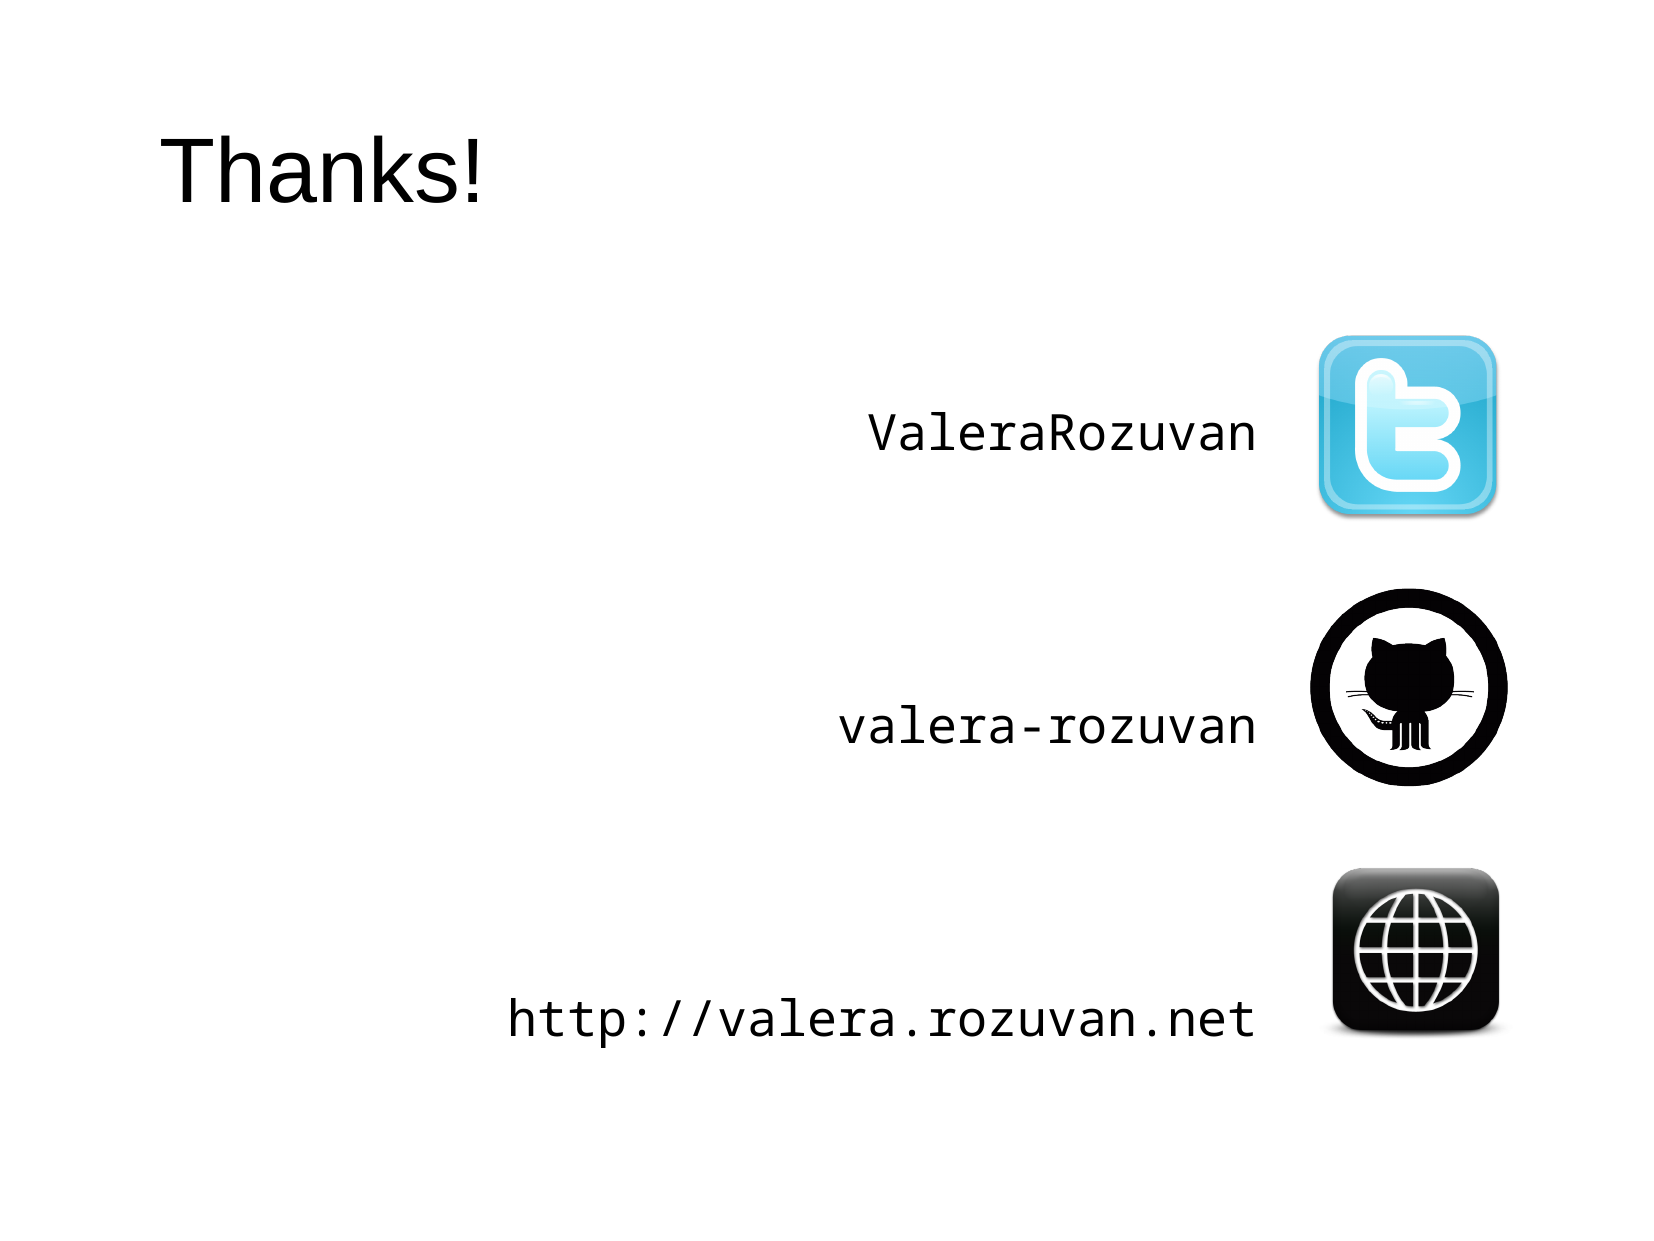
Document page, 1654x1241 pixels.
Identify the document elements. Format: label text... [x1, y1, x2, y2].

picture [1286, 564, 1531, 810]
title Thanks! [94, 67, 552, 275]
picture [1294, 833, 1537, 1076]
picture [1312, 331, 1506, 526]
list ValeraRozuvan valera-rozuvan http://valera.rozuvan.net [342, 396, 1257, 1106]
